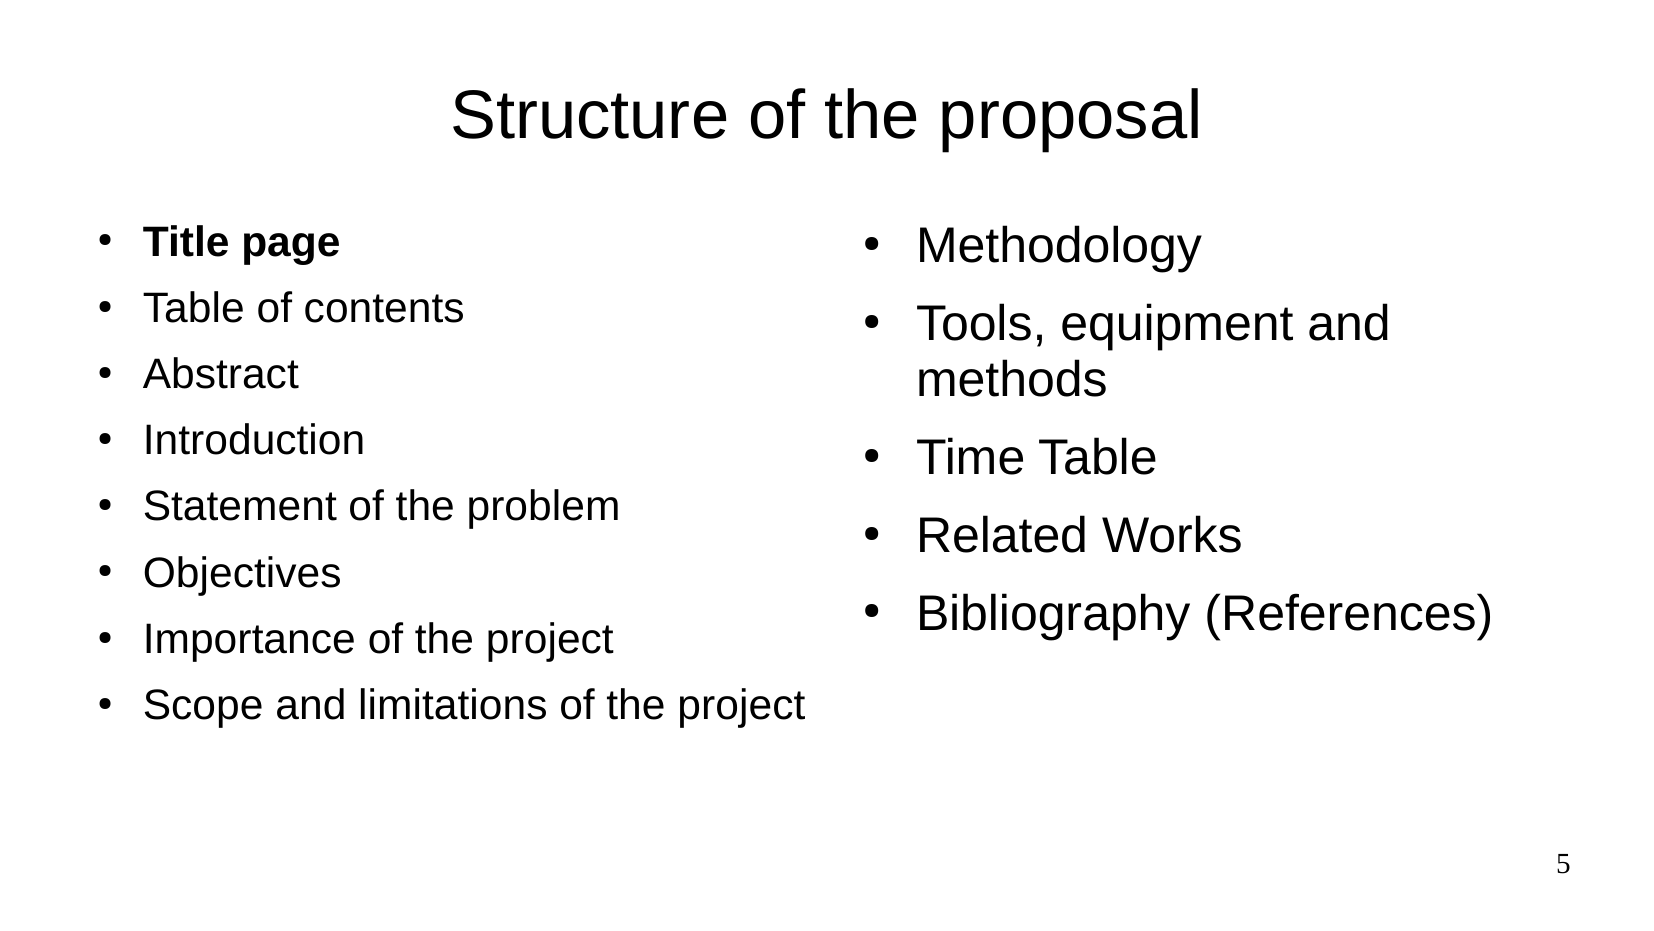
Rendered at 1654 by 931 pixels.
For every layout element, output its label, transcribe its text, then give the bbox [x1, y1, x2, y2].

list Title page Table of contents Abstract Introduction Statement of the problem Objectives Importance of the project Scope and limitations of the project [82, 217, 809, 758]
list Methodology Tools, equipment and methods Time Table Related Works Bibliography (References) [845, 217, 1572, 758]
title Structure of the proposal [82, 37, 1571, 193]
